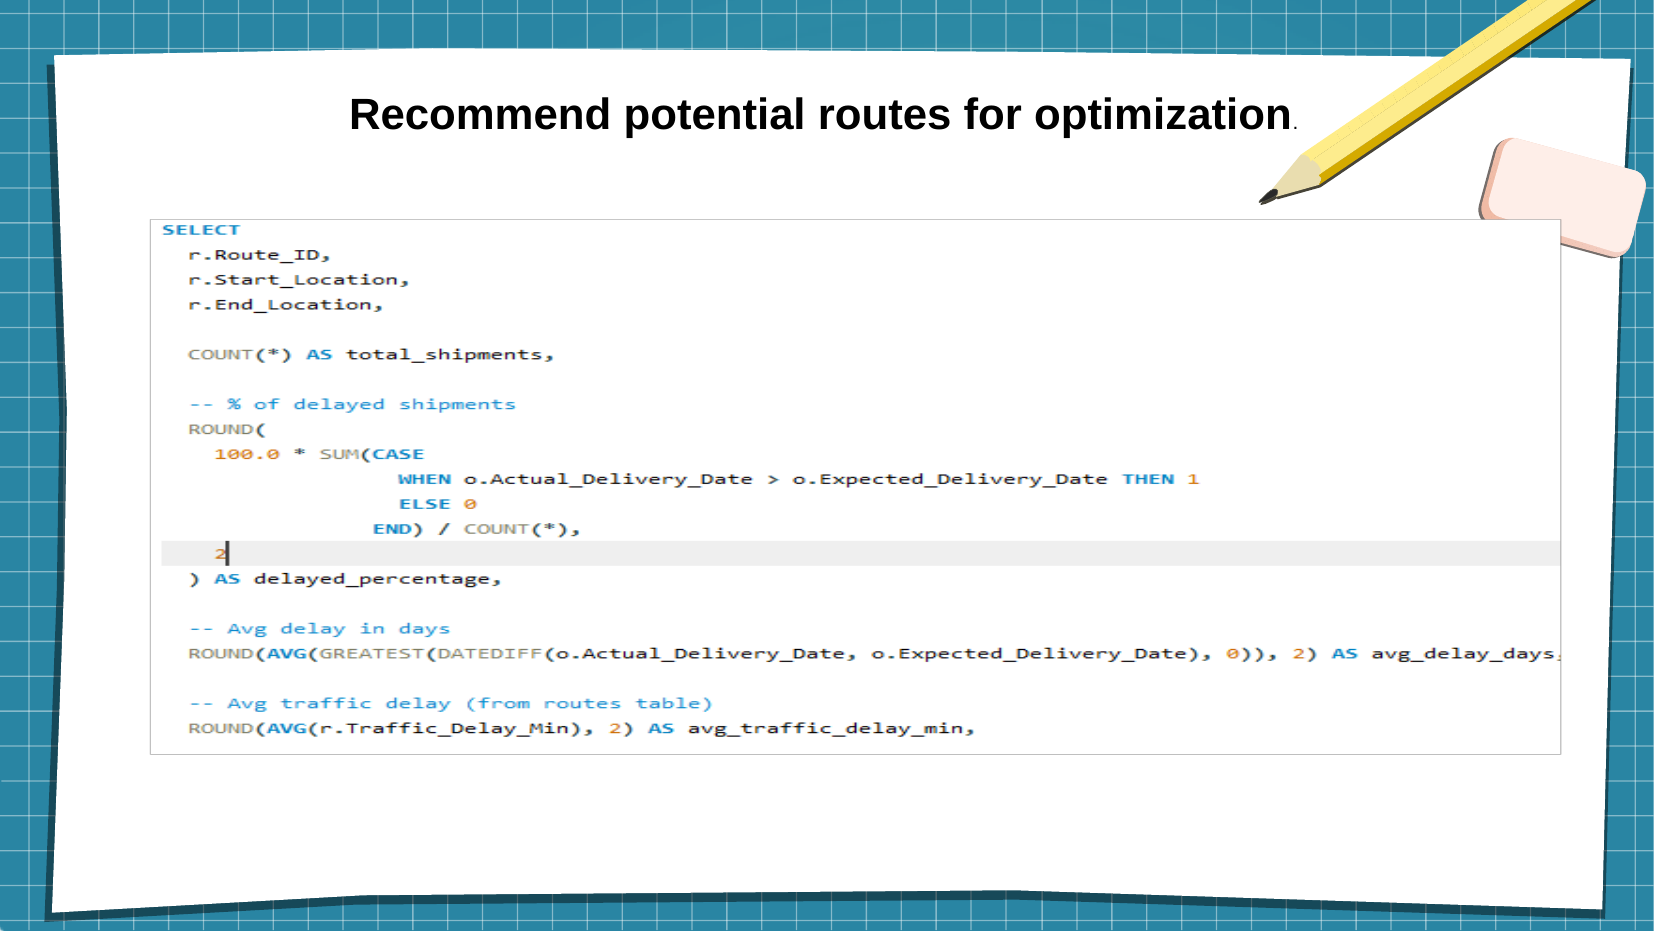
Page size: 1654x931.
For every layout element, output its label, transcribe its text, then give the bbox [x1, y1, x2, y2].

title Recommend potential routes for optimization. [82, 37, 1571, 193]
picture [147, 217, 1565, 758]
